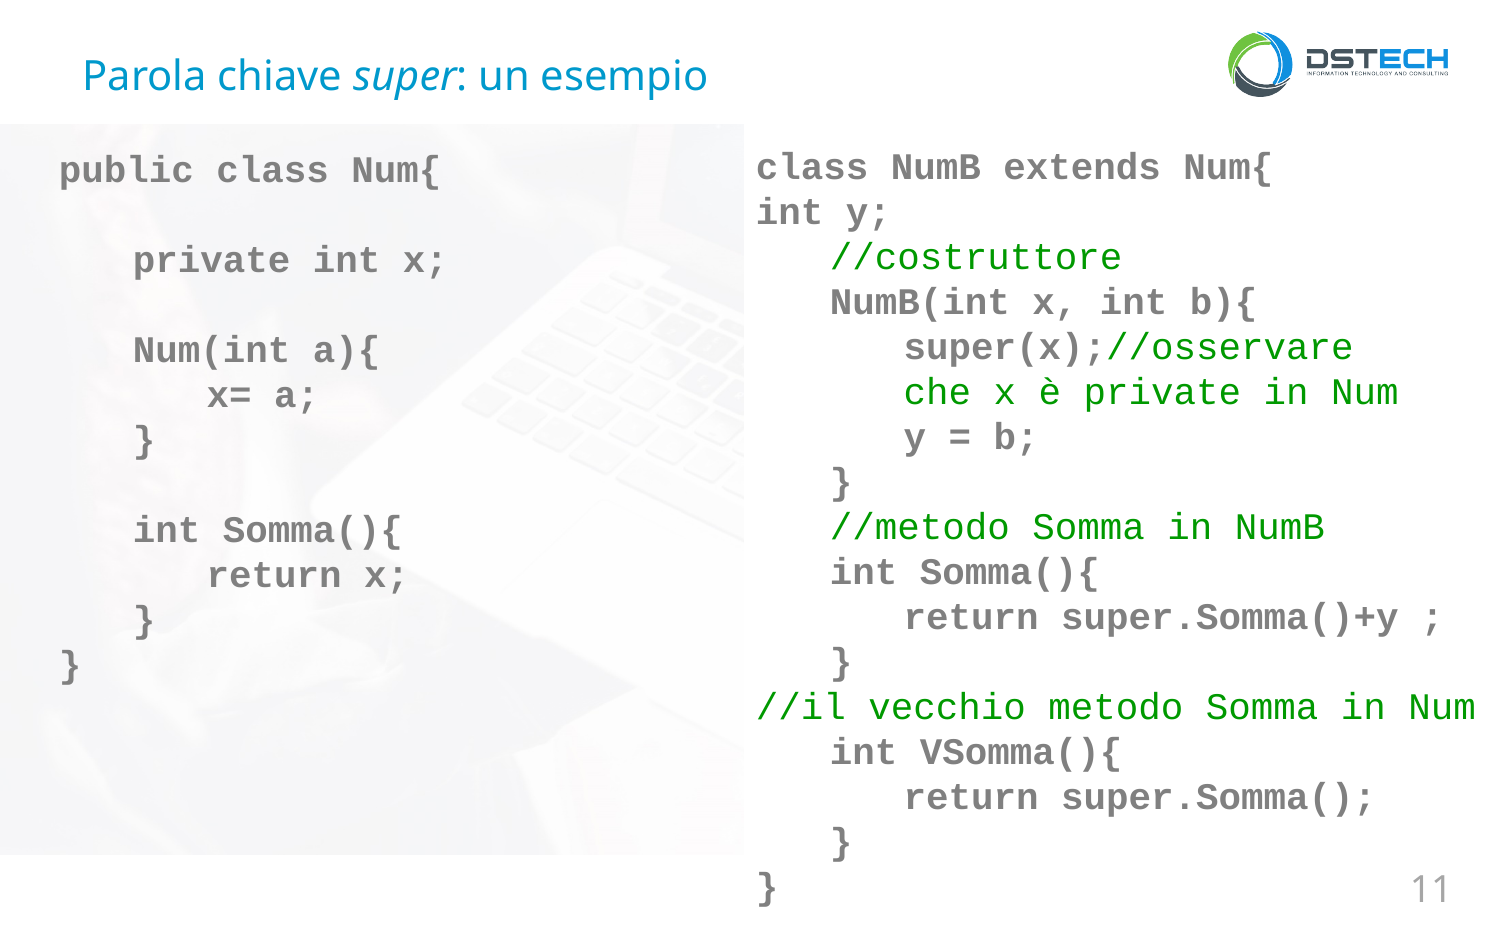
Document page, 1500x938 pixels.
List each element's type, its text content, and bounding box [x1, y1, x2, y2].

picture [0, 124, 744, 855]
picture [1228, 31, 1448, 97]
text_box public class Num{ private int x; Num(int a){ x= a; } int Somma(){ return x; } } [58, 145, 745, 871]
text_box Parola chiave super: un esempio [67, 41, 1034, 107]
text_box 11 [1381, 867, 1460, 910]
text_box [744, 117, 1500, 862]
text_box class NumB extends Num{ int y; //costruttore NumB(int x, int b){ super(x);//osservare che x è private in Num y = b; } //metodo Somma in NumB int Somma(){ return super.Somma()+y ; } //il vecchio metodo Somma in Num int VSomma(){ return super.Somma(); } } [755, 141, 1477, 867]
